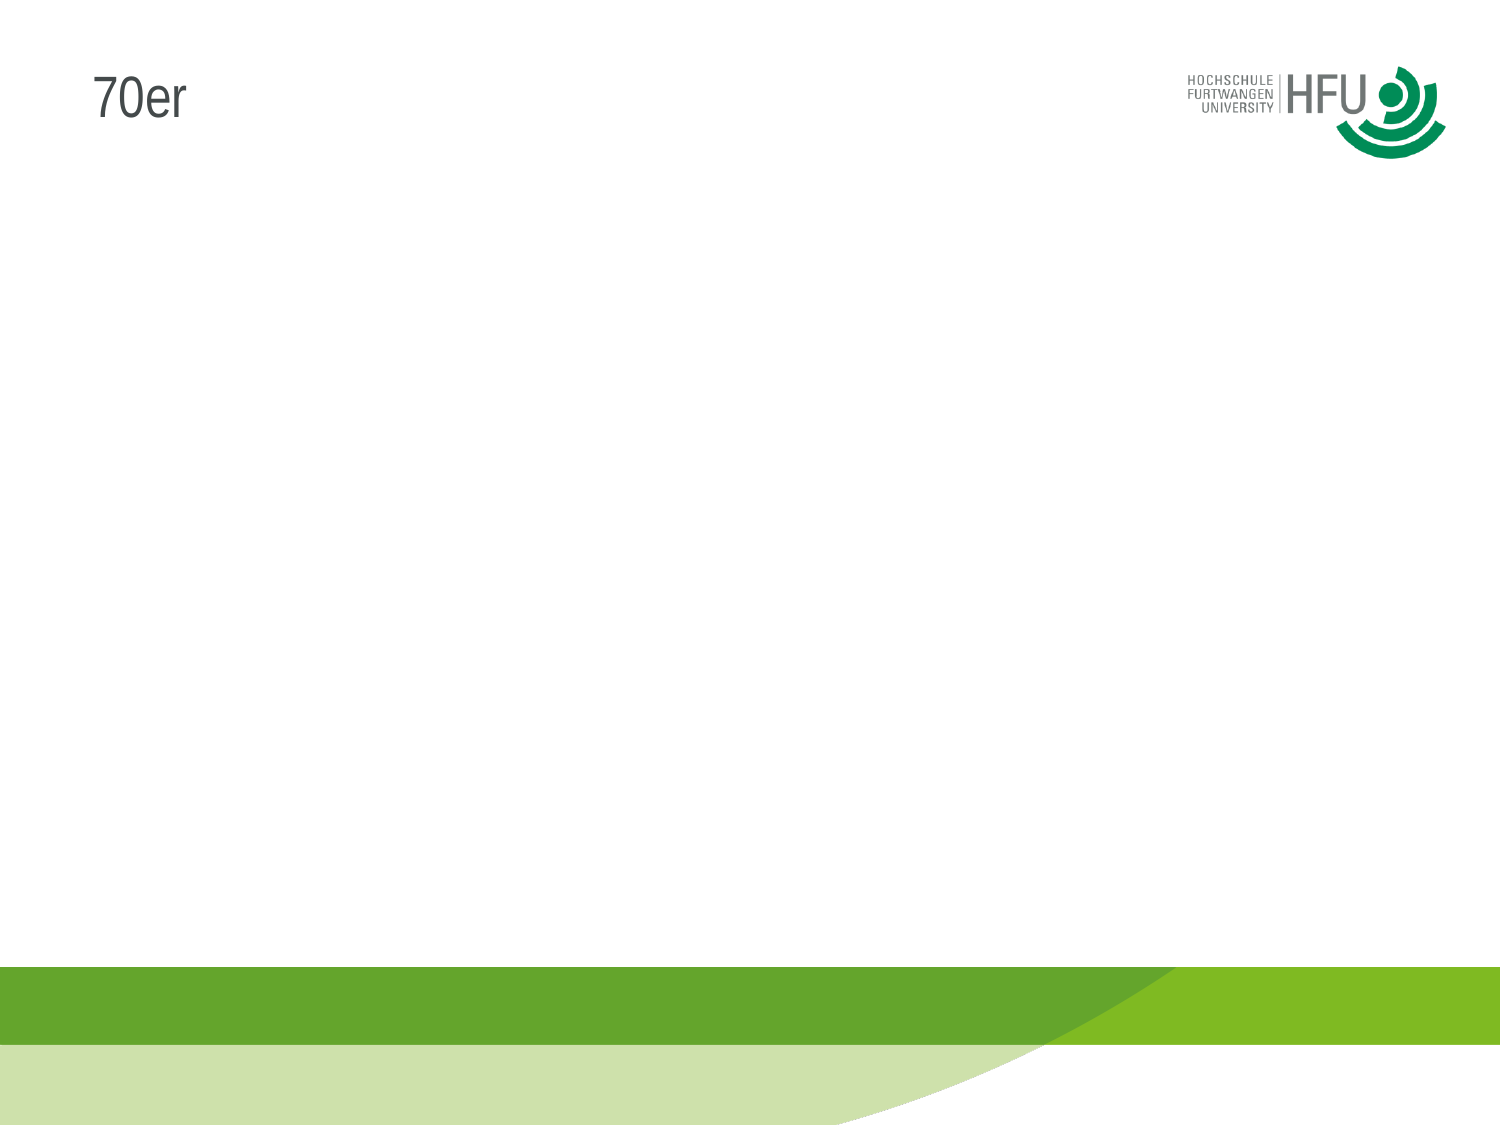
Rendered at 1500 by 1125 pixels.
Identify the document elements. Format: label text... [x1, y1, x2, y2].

picture [0, 967, 1500, 1125]
picture [1166, 53, 1454, 164]
title 70er [77, 64, 1353, 153]
